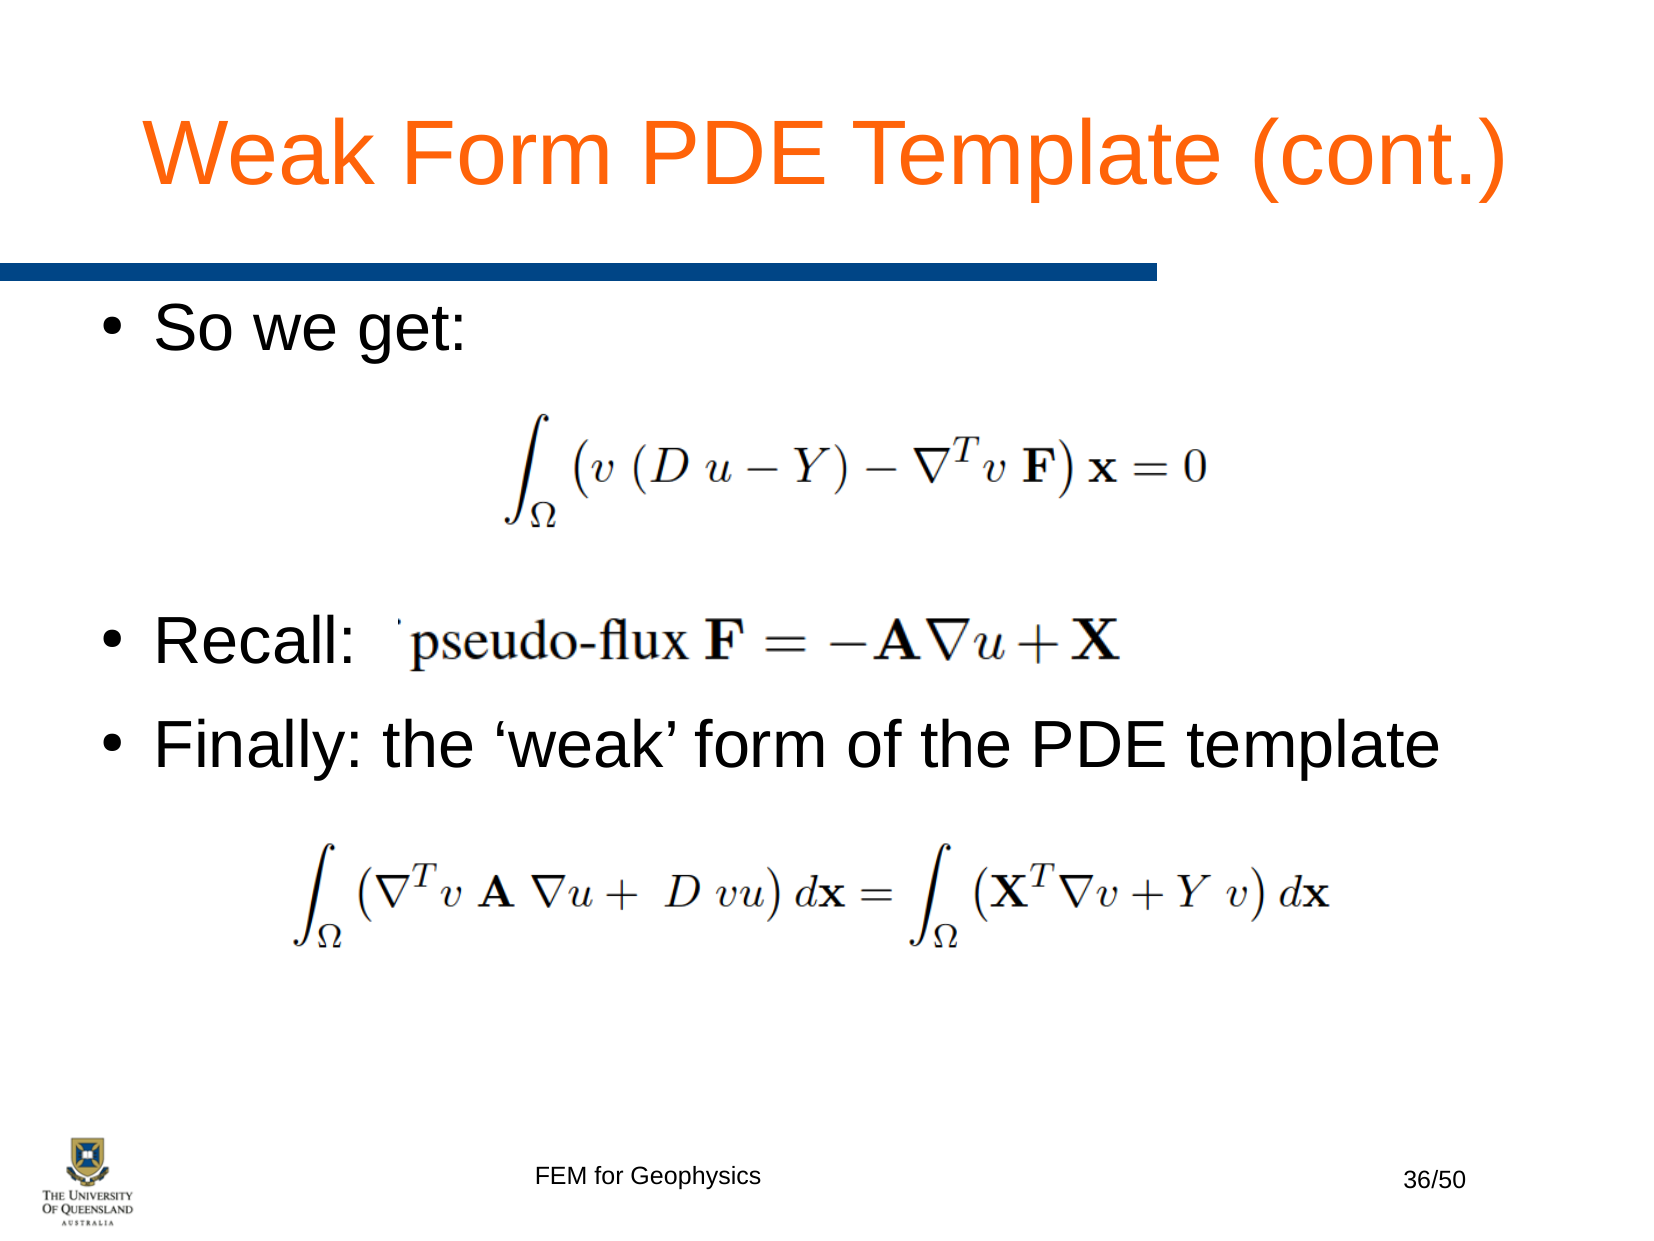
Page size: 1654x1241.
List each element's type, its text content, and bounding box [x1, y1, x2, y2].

picture [233, 826, 1404, 965]
list So we get: Recall: Finally: the ‘weak’ form of the PDE template [82, 290, 1571, 1010]
picture [35, 1133, 142, 1235]
picture [398, 596, 1135, 685]
picture [449, 394, 1283, 536]
title Weak Form PDE Template (cont.) [82, 49, 1571, 257]
